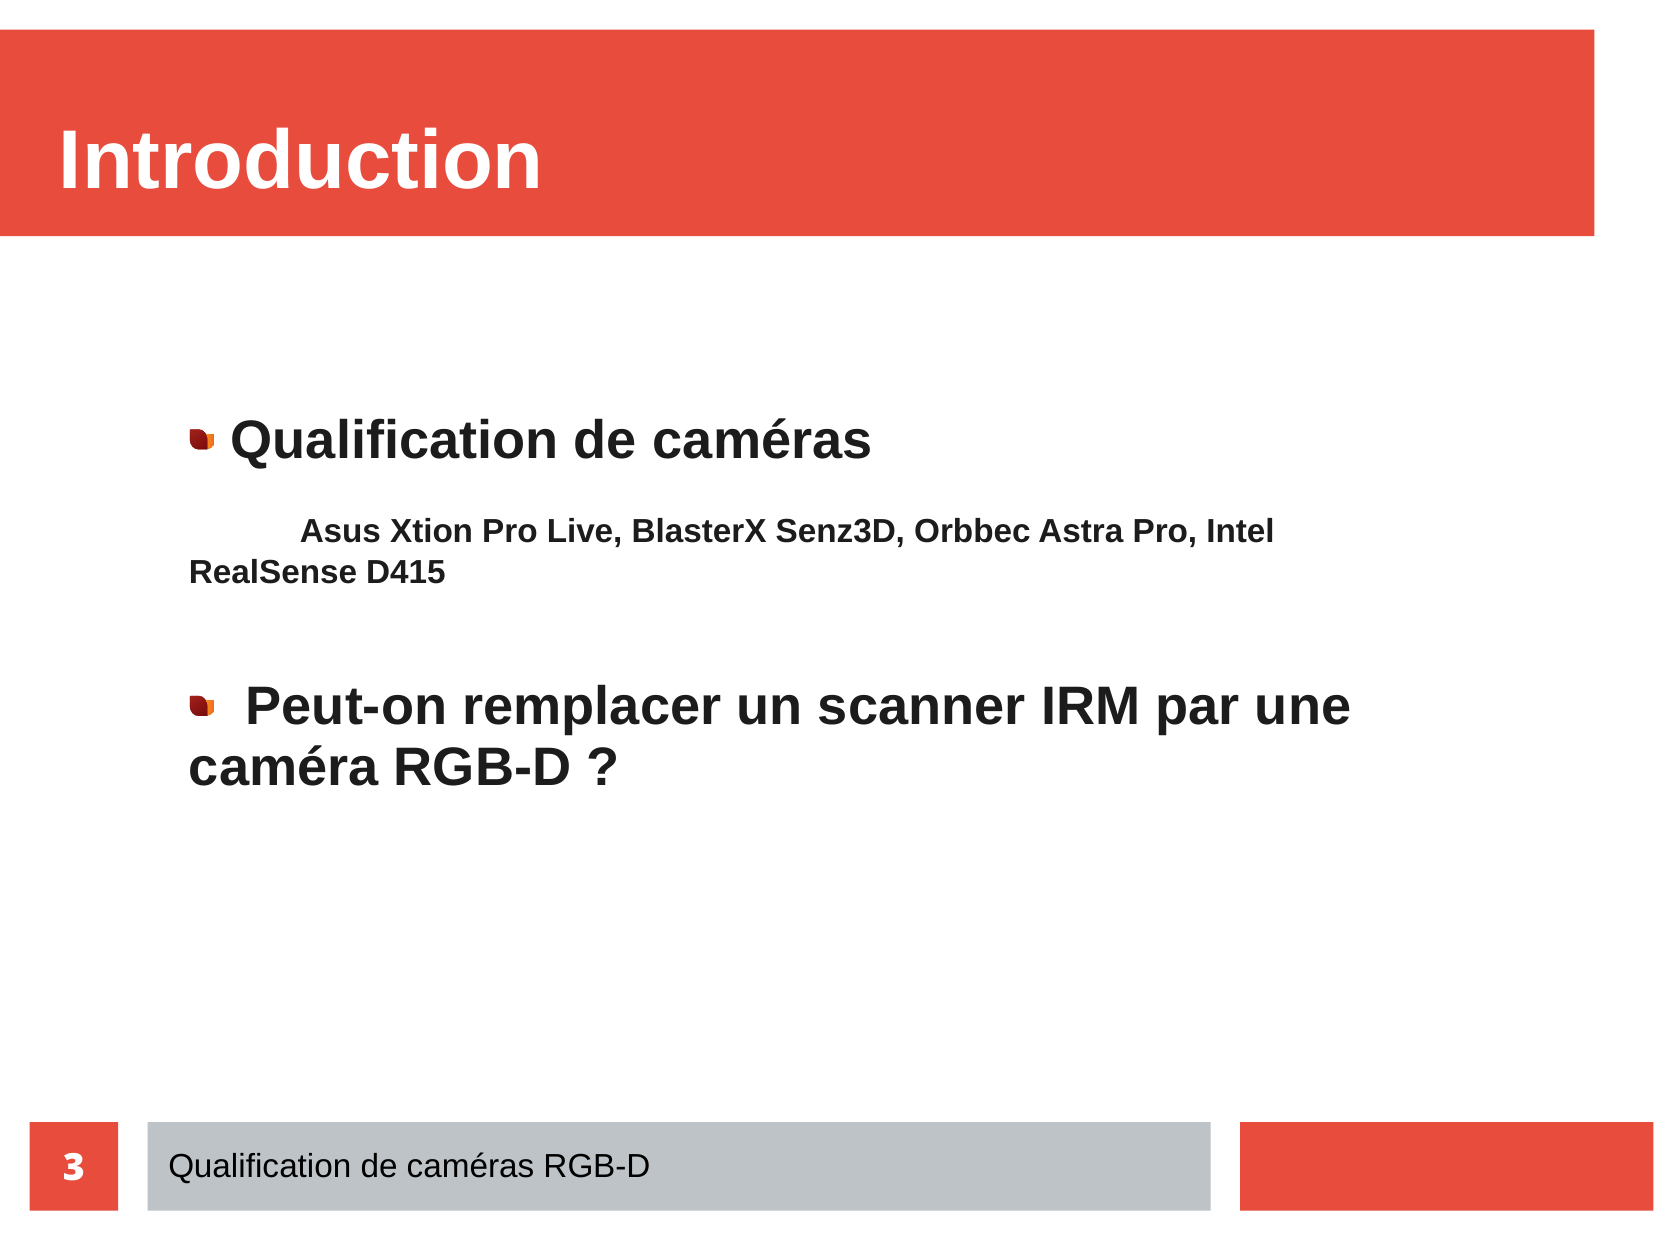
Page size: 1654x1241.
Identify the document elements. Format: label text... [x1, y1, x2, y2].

text_box Qualification de caméras RGB-D [153, 1139, 1642, 1192]
title Introduction [59, 59, 1560, 207]
list Qualification de caméras Asus Xtion Pro Live, BlasterX Senz3D, Orbbec Astra Pro, Intel RealSense D415 Peut-on remplacer un scanner IRM par une caméra RGB-D ? [188, 324, 1430, 1093]
